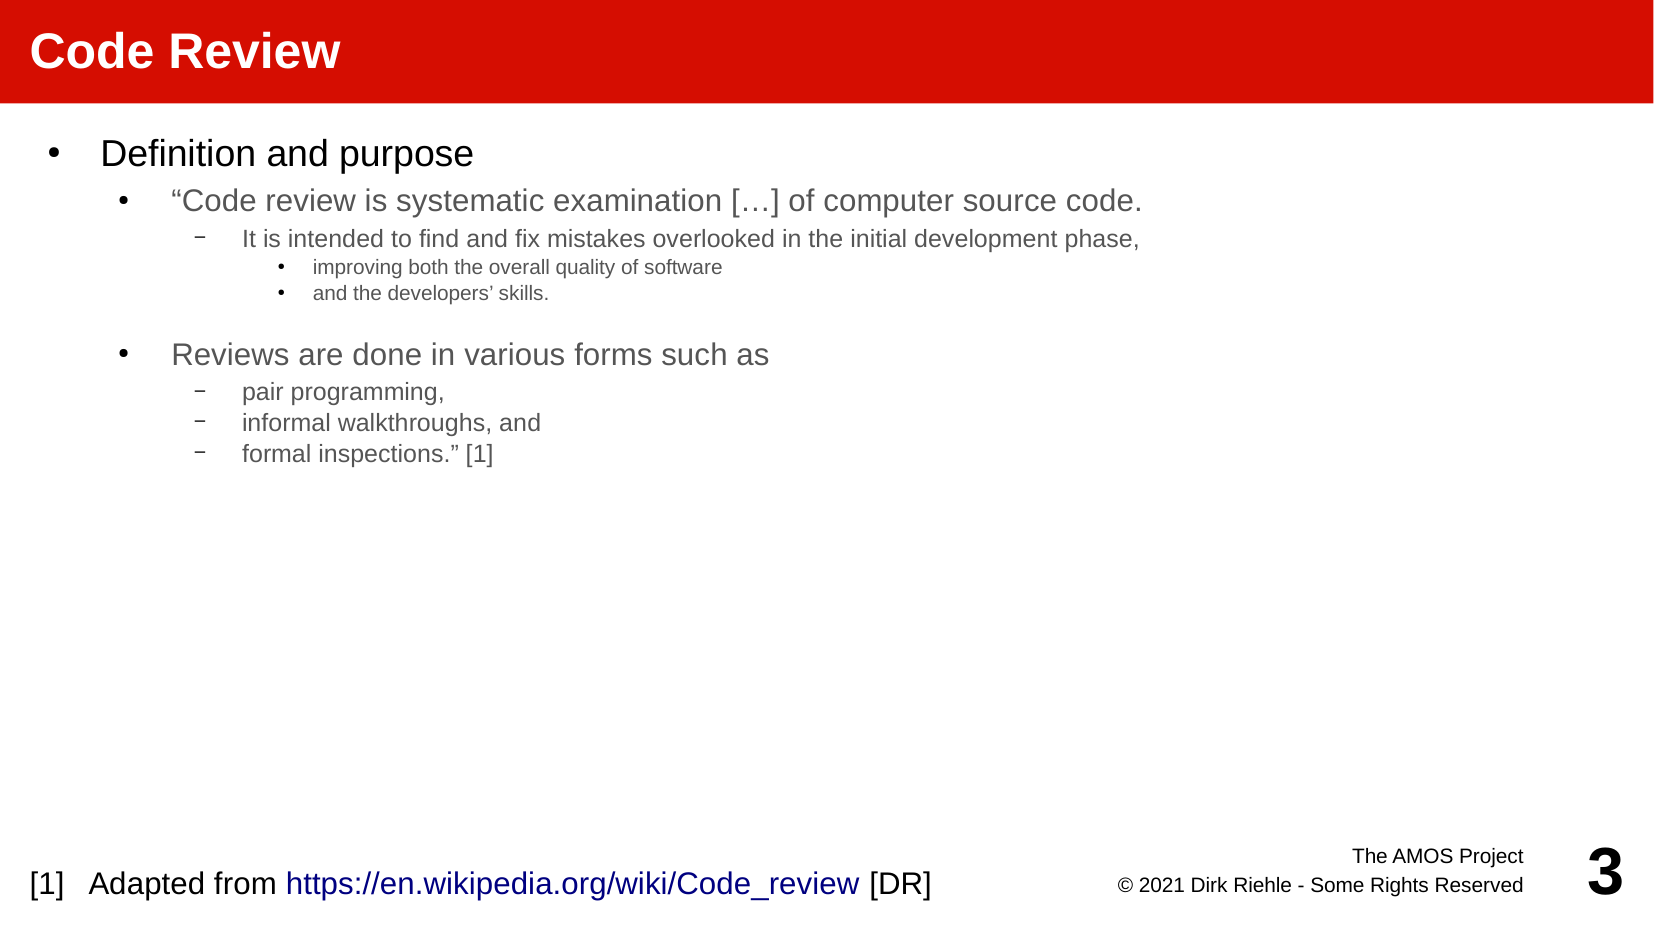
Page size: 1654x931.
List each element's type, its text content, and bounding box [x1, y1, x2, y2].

text_box [1] Adapted from https://en.wikipedia.org/wiki/Code_review [DR] [0, 752, 1182, 931]
list Definition and purpose “Code review is systematic examination […] of computer source code. It is intended to find and fix mistakes overlooked in the initial development phase, improving both the overall quality of software and the developers’ skills. Reviews are done in various forms such as pair programming, informal walkthroughs, and formal inspections.” [1] [29, 132, 1625, 813]
title Code Review [0, 0, 1654, 104]
